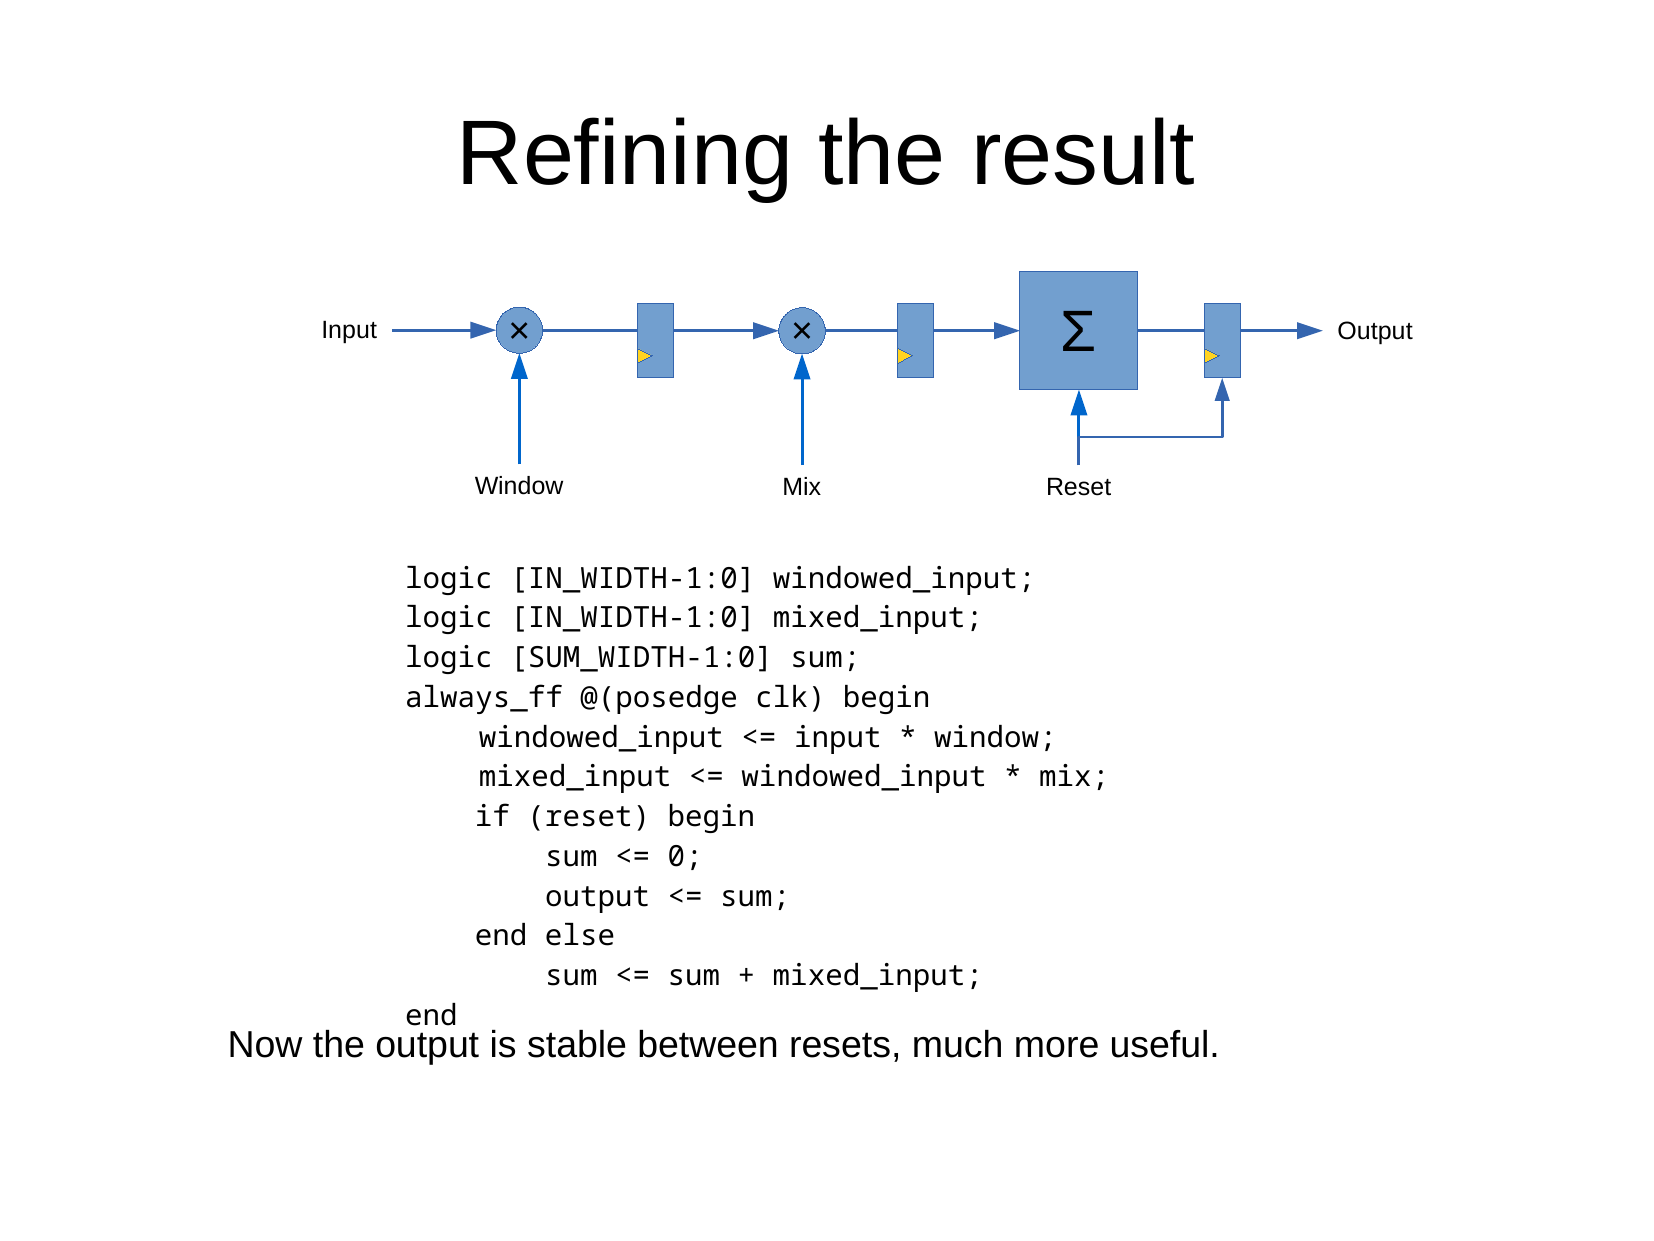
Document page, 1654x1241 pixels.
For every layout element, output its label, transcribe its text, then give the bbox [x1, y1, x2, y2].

text_box Output [1322, 309, 1428, 353]
text_box logic [IN_WIDTH-1:0] windowed_input; logic [IN_WIDTH-1:0] mixed_input; logic [SUM_WIDTH-1:0] sum; always_ff @(posedge clk) begin windowed_input <= input * window; mixed_input <= windowed_input * mix; if (reset) begin sum <= 0; output <= sum; end else sum <= sum + mixed_input; end [390, 549, 1125, 976]
text_box [637, 303, 674, 378]
text_box Σ [1019, 271, 1138, 390]
text_box Input [306, 308, 392, 352]
text_box Reset [1031, 465, 1127, 508]
text_box Mix [767, 465, 837, 508]
text_box [1204, 303, 1241, 378]
title Refining the result [82, 49, 1571, 257]
text_box × [496, 307, 543, 354]
text_box Window [460, 464, 579, 508]
text_box [897, 303, 934, 378]
text_box × [778, 307, 826, 354]
text_box Now the output is stable between resets, much more useful. [212, 1015, 1453, 1074]
